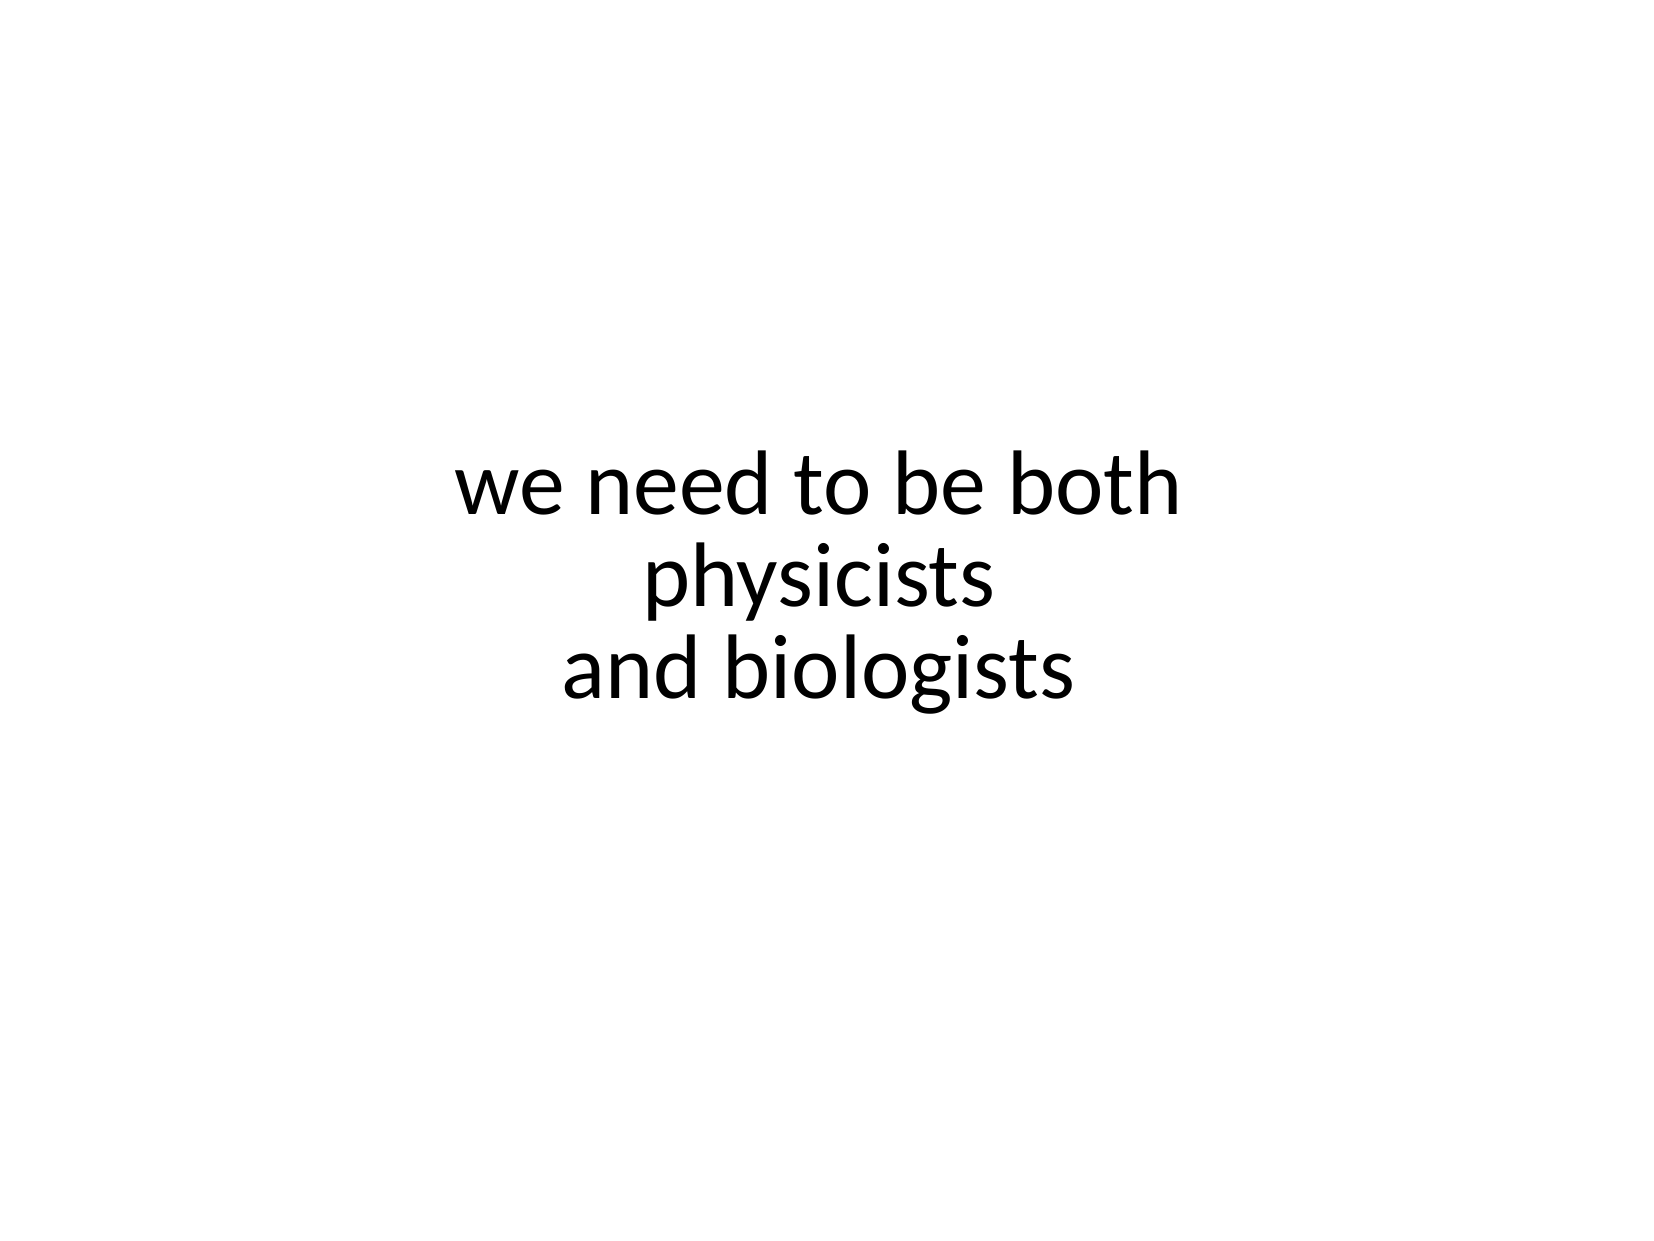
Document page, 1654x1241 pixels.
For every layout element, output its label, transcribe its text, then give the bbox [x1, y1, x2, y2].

title we need to be both physicists and biologists [75, 445, 1564, 722]
